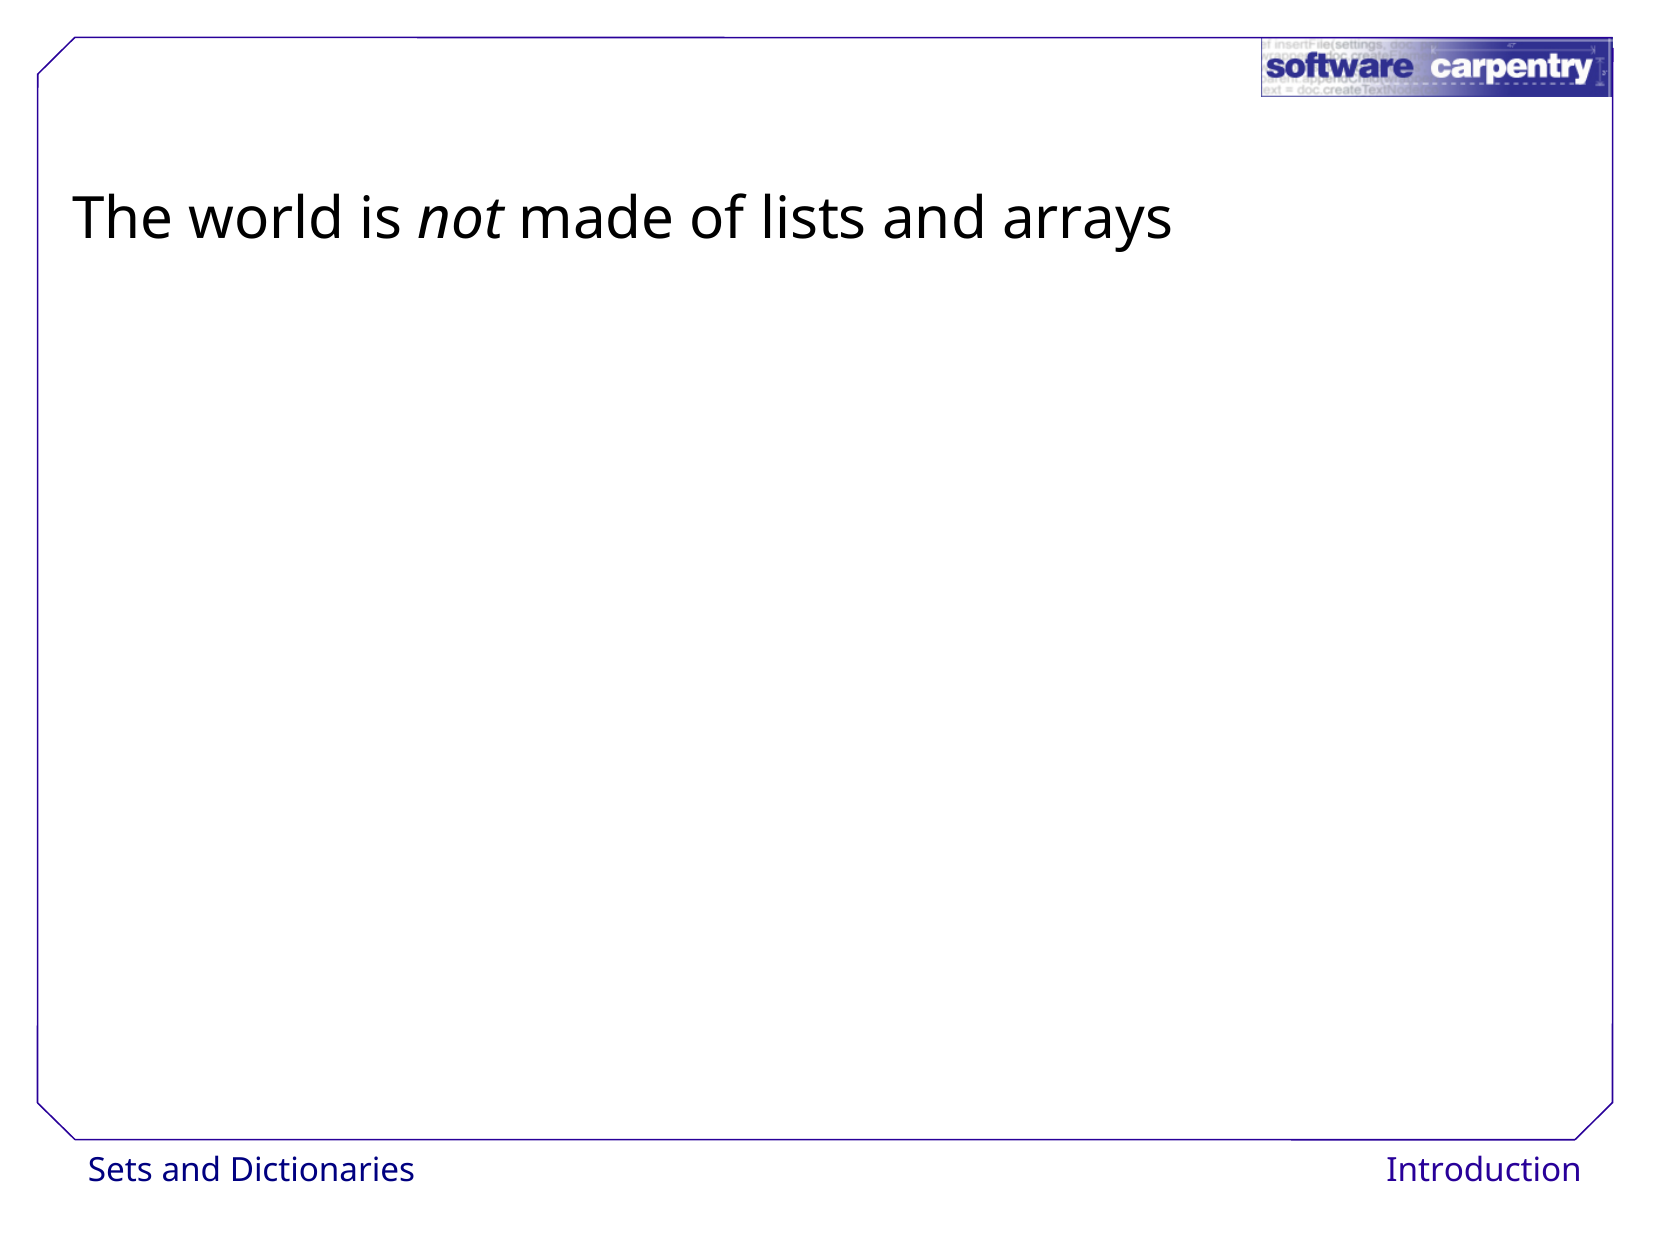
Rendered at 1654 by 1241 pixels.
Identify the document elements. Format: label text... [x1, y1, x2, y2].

picture [1261, 39, 1613, 97]
text_box The world is not made of lists and arrays [57, 138, 1339, 259]
